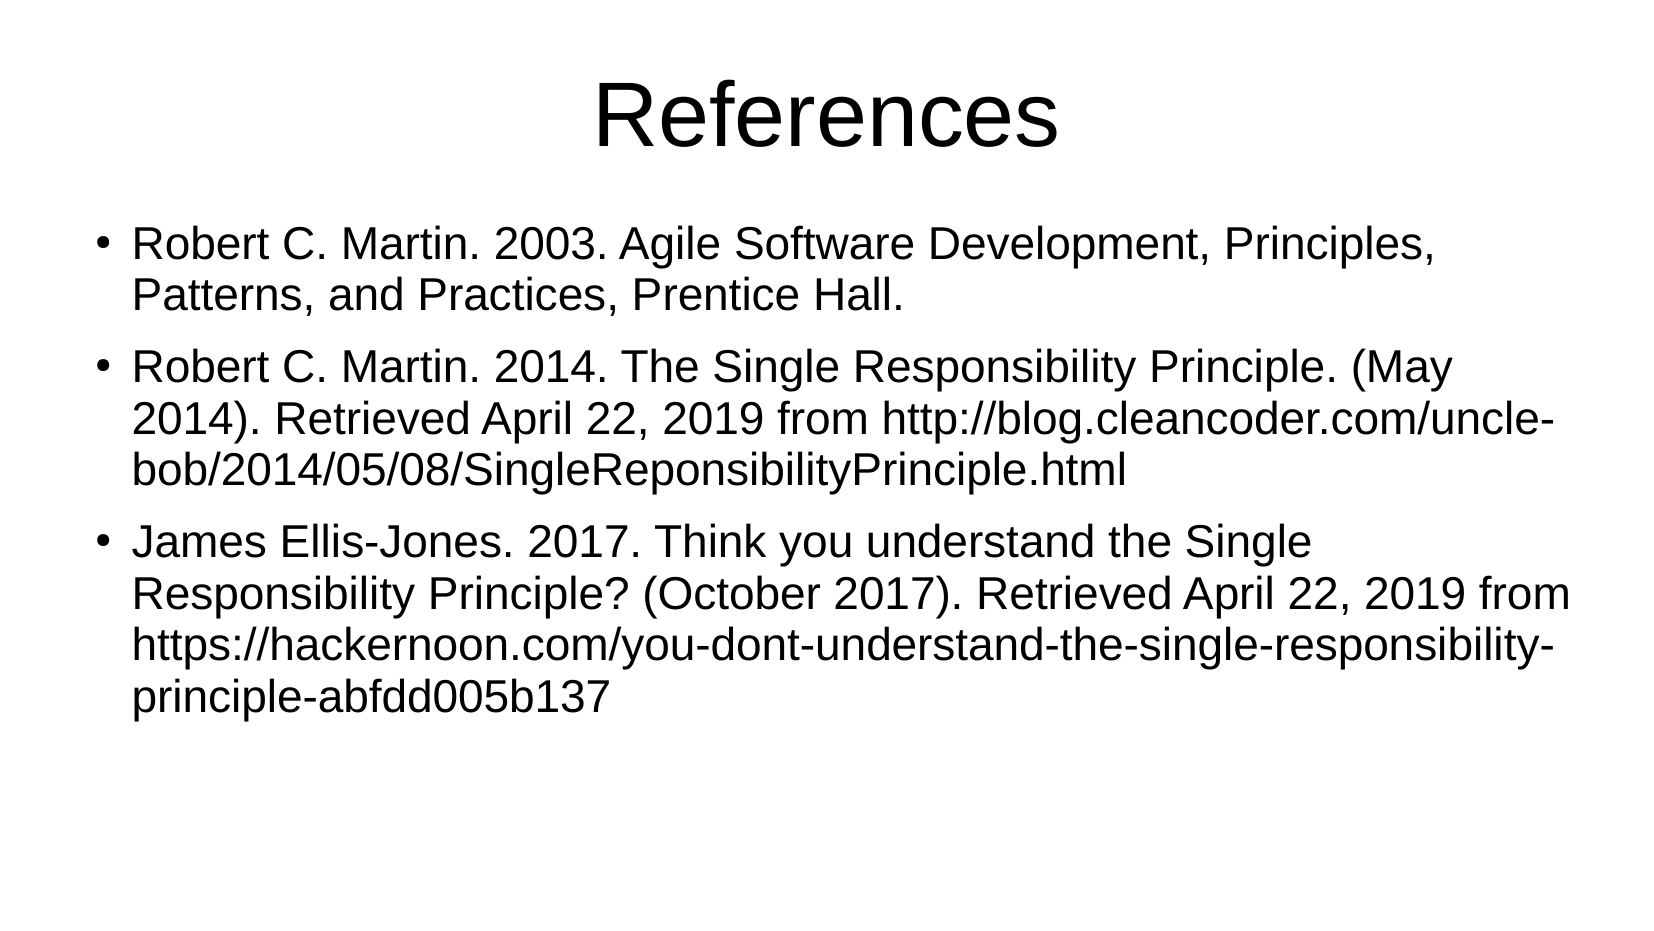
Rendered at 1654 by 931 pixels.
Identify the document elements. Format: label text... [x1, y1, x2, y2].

title References [82, 37, 1571, 193]
list Robert C. Martin. 2003. Agile Software Development, Principles, Patterns, and Practices, Prentice Hall. Robert C. Martin. 2014. The Single Responsibility Principle. (May 2014). Retrieved April 22, 2019 from http://blog.cleancoder.com/uncle-bob/2014/05/08/SingleReponsibilityPrinciple.html James Ellis-Jones. 2017. Think you understand the Single Responsibility Principle? (October 2017). Retrieved April 22, 2019 from https://hackernoon.com/you-dont-understand-the-single-responsibility-principle-abfdd005b137 [82, 217, 1571, 758]
